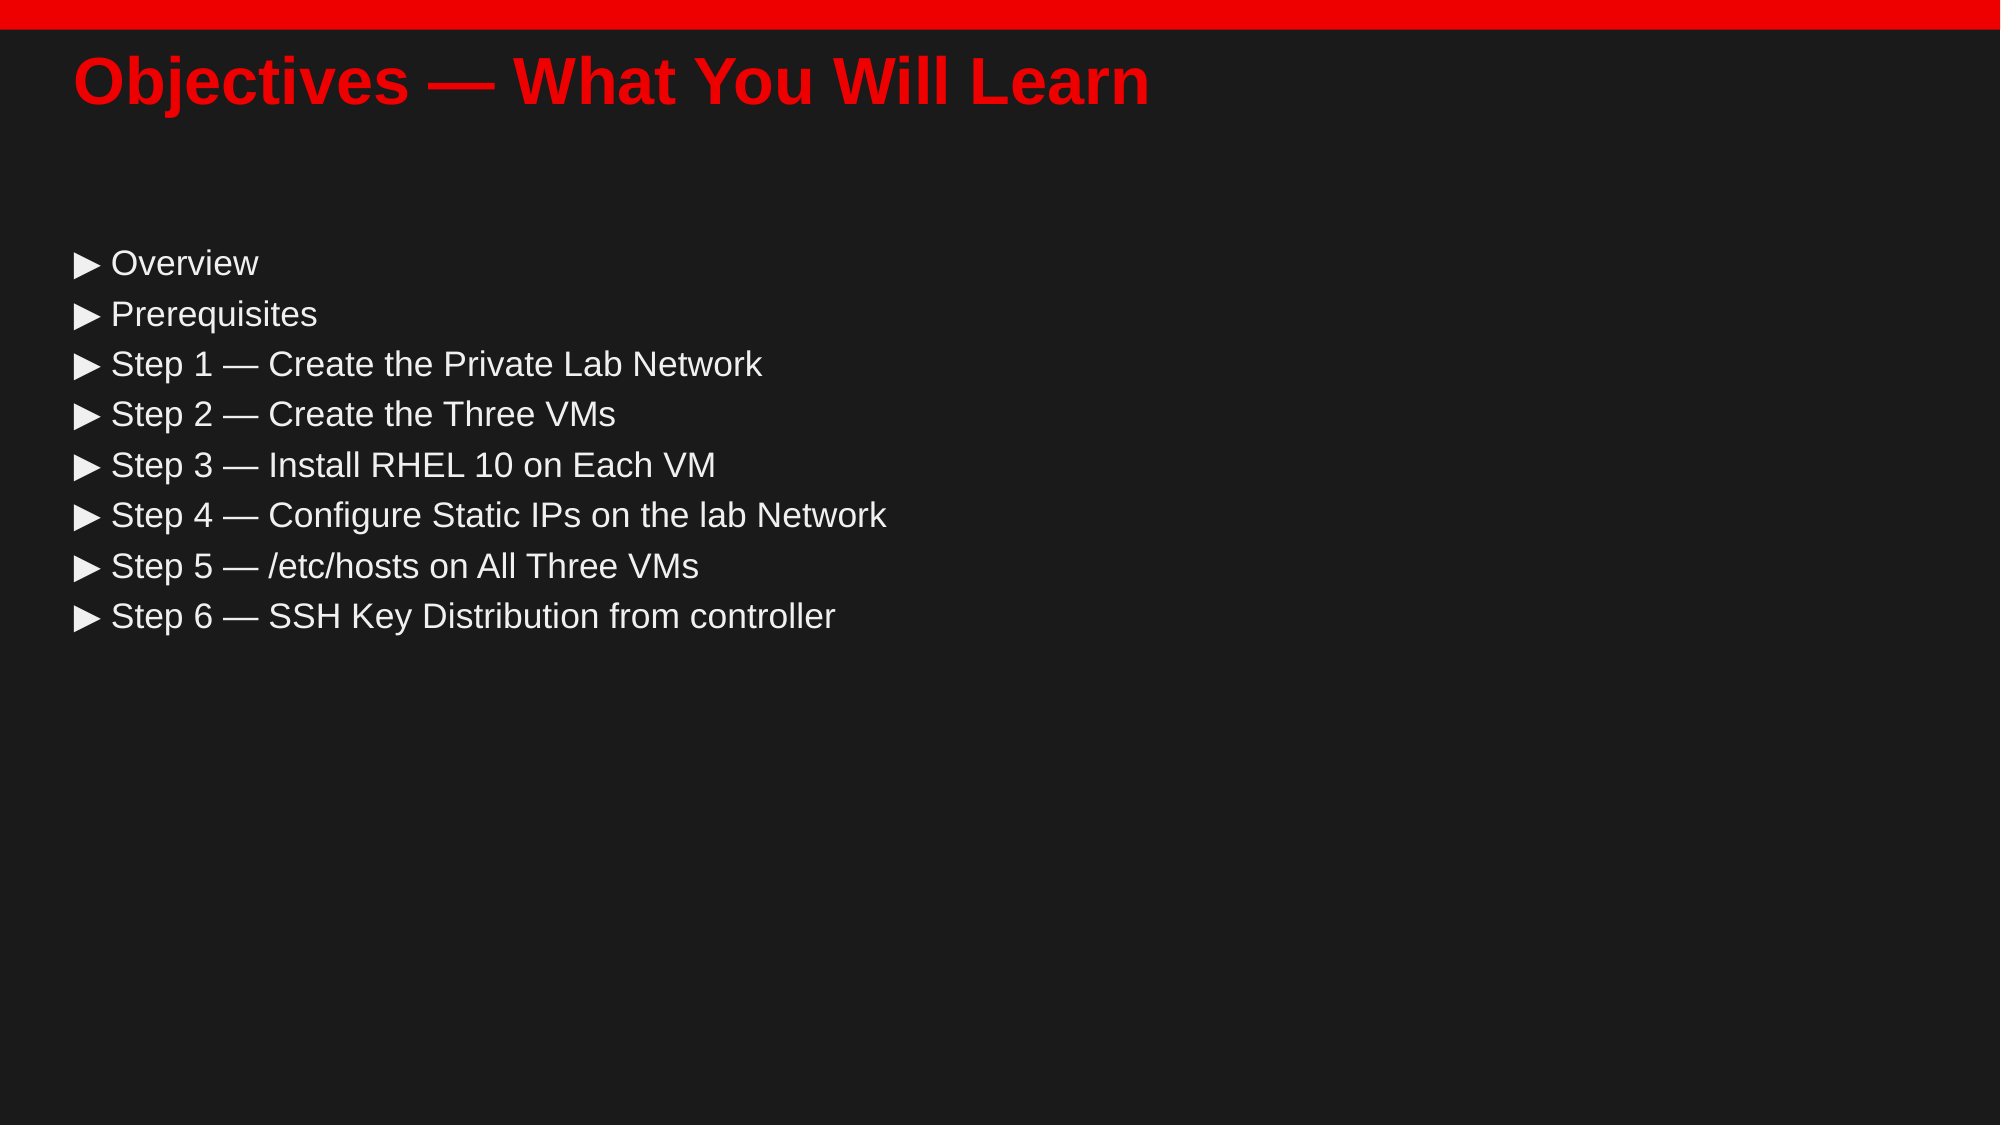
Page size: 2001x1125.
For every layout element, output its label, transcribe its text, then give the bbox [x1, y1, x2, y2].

text_box Objectives — What You Will Learn [59, 36, 1942, 208]
text_box [0, 0, 2001, 30]
text_box ▶ Overview ▶ Prerequisites ▶ Step 1 — Create the Private Lab Network ▶ Step 2 — Create the Three VMs ▶ Step 3 — Install RHEL 10 on Each VM ▶ Step 4 — Configure Static IPs on the lab Network ▶ Step 5 — /etc/hosts on All Three VMs ▶ Step 6 — SSH Key Distribution from controller [59, 236, 1942, 1037]
